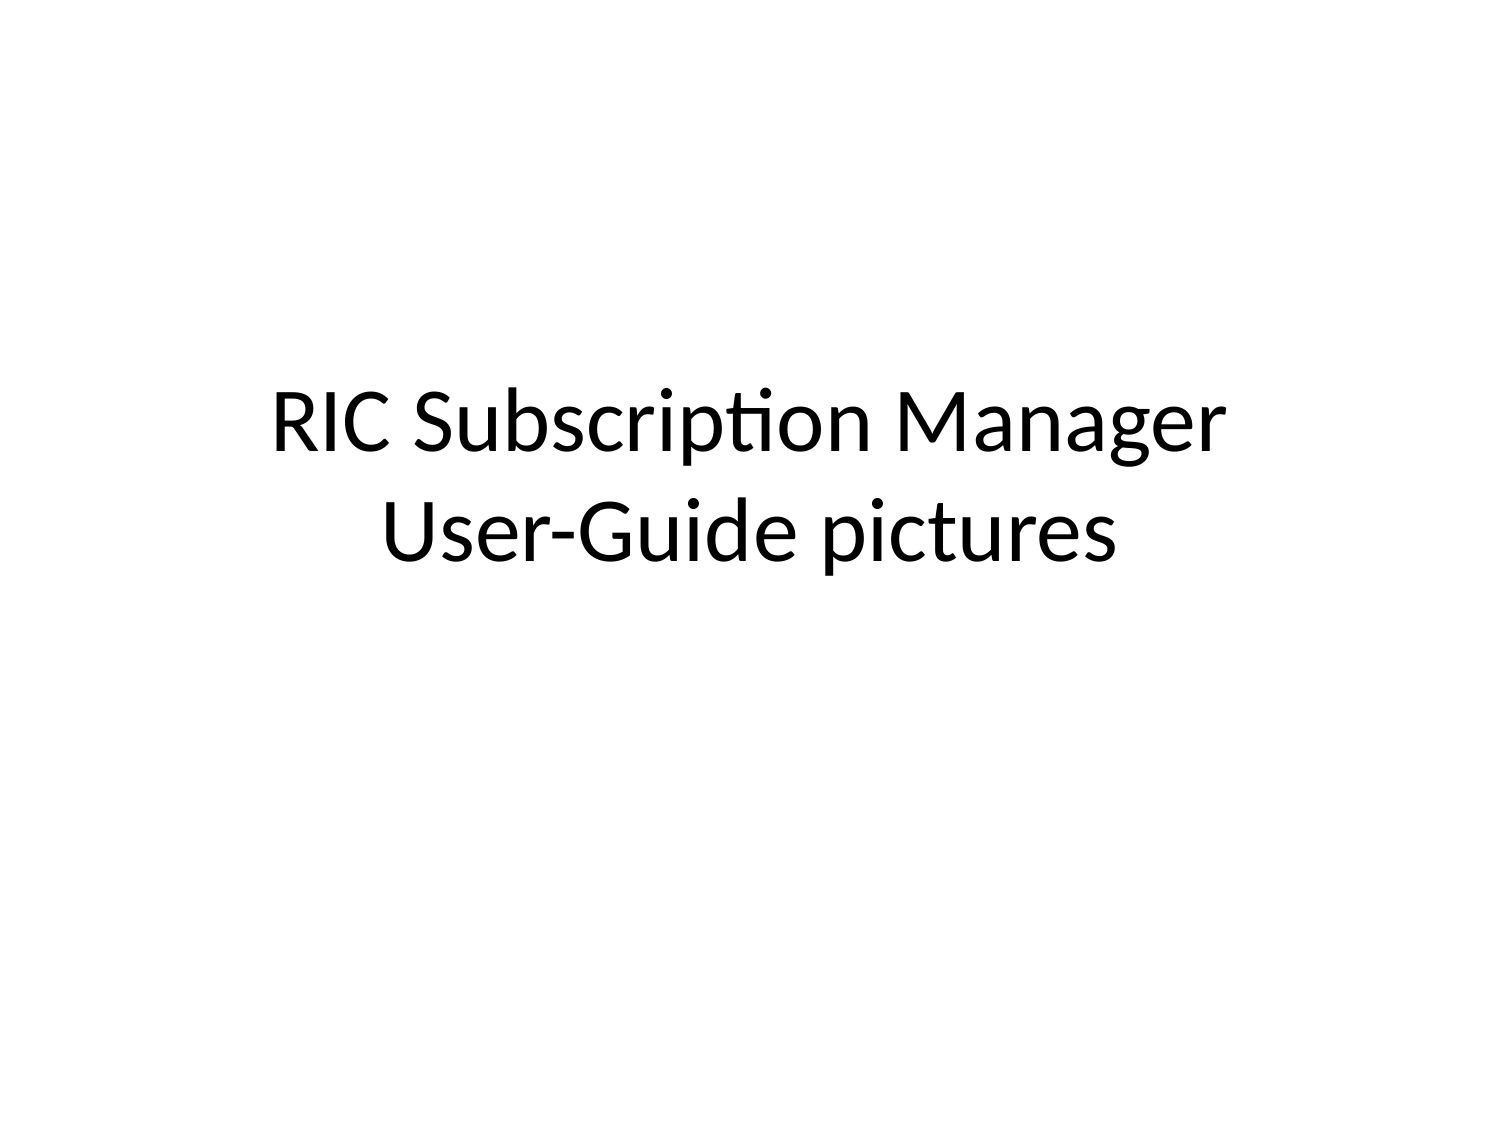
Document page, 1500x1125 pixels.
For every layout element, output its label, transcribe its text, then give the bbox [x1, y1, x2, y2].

title RIC Subscription Manager User-Guide pictures [112, 349, 1388, 591]
